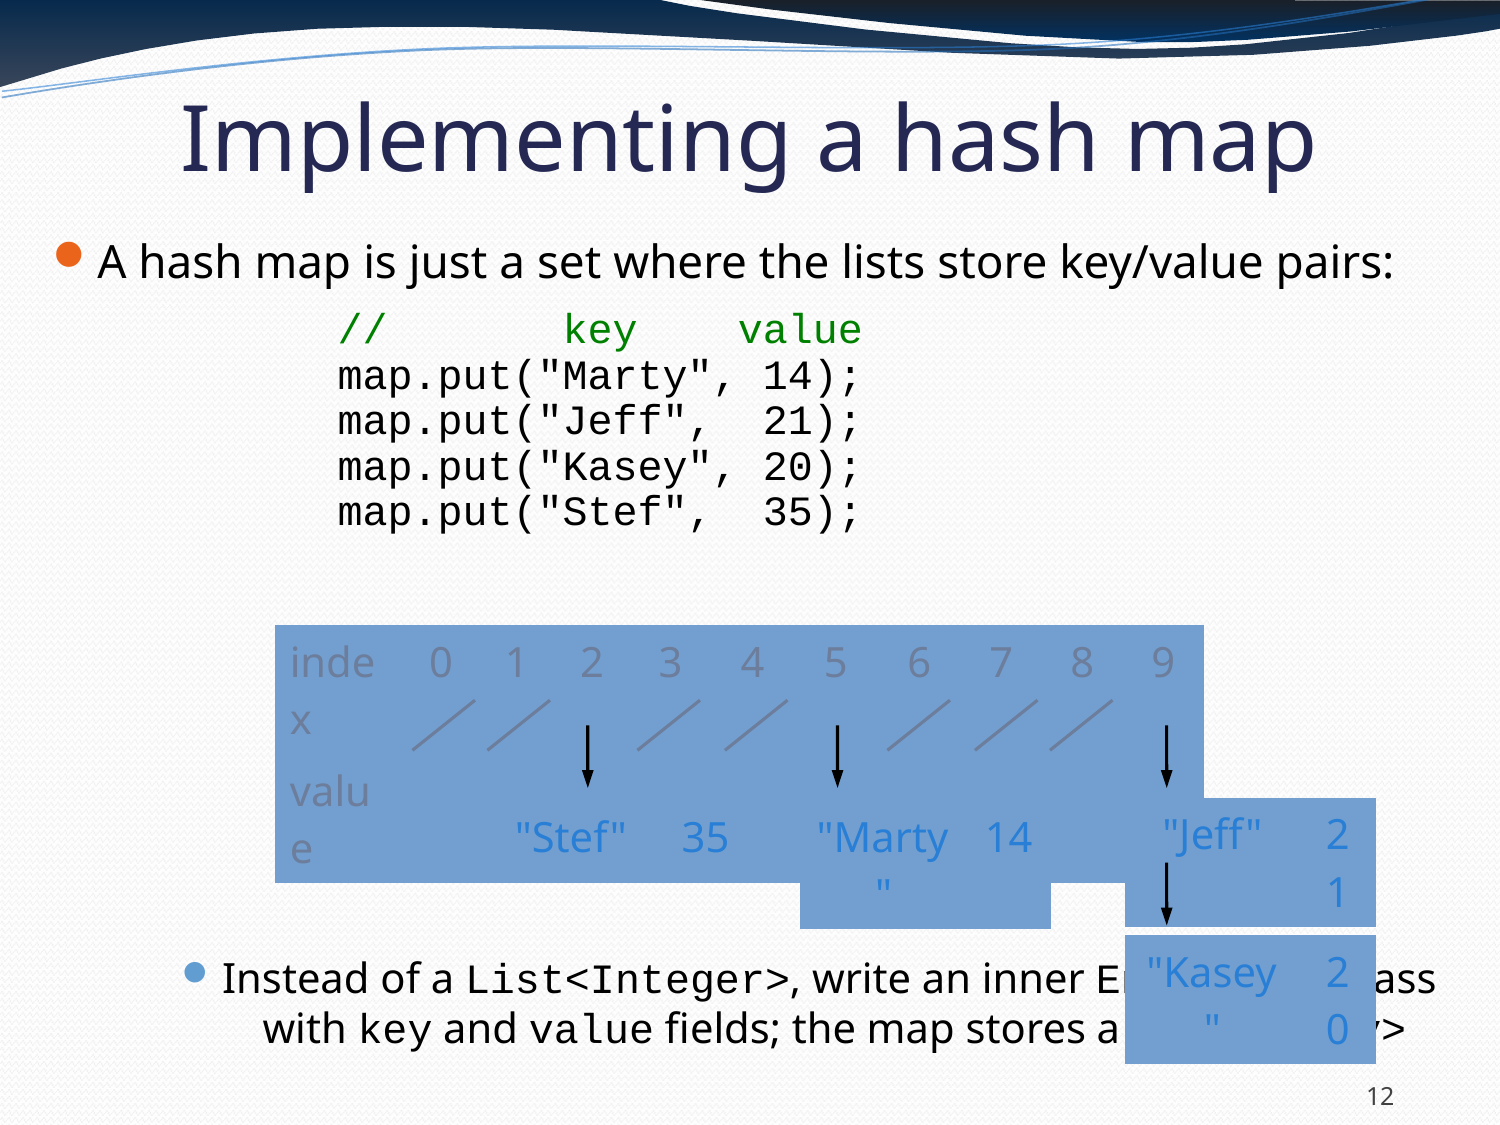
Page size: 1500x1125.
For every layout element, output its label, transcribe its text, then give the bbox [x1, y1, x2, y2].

list A hash map is just a set where the lists store key/value pairs: // key value map.put("Marty", 14); map.put("Jeff", 21); map.put("Kasey", 20); map.put("Stef", 35); Instead of a List<Integer>, write an inner Entry node class with key and value fields; the map stores a List<Entry> [37, 224, 1500, 1075]
table_cell [630, 872, 711, 883]
table_cell [403, 754, 479, 883]
table_header "Marty" [800, 800, 967, 929]
table_cell [794, 754, 878, 883]
table_cell [961, 754, 1042, 800]
table_header 8 [1042, 625, 1123, 754]
table_header "Kasey" [1125, 935, 1300, 1064]
table_header 4 [711, 625, 794, 754]
table_cell [554, 754, 630, 800]
title Implementing a hash map [75, 72, 1426, 188]
table_header 9 [1123, 625, 1204, 754]
table_cell [479, 754, 554, 883]
table_cell [1042, 754, 1123, 883]
table_cell [1123, 754, 1204, 883]
table_header 5 [794, 625, 878, 754]
table_header 3 [630, 625, 711, 754]
table_cell [554, 872, 630, 883]
table_header 14 [967, 800, 1051, 929]
table_cell [711, 754, 794, 883]
table_header 6 [878, 625, 961, 754]
table_header 7 [961, 625, 1042, 754]
table_header "Jeff" [1125, 798, 1300, 927]
table_header 2 [554, 625, 630, 754]
table_header "Stef" [488, 800, 654, 872]
table_cell value [275, 754, 403, 883]
table_cell [878, 754, 961, 800]
table_cell [630, 754, 711, 800]
table_header 0 [403, 625, 479, 754]
table_header index [275, 625, 403, 754]
table_header 1 [479, 625, 554, 754]
table_header 21 [1300, 798, 1376, 927]
table_header 20 [1300, 935, 1376, 1064]
table_header 35 [654, 800, 757, 872]
